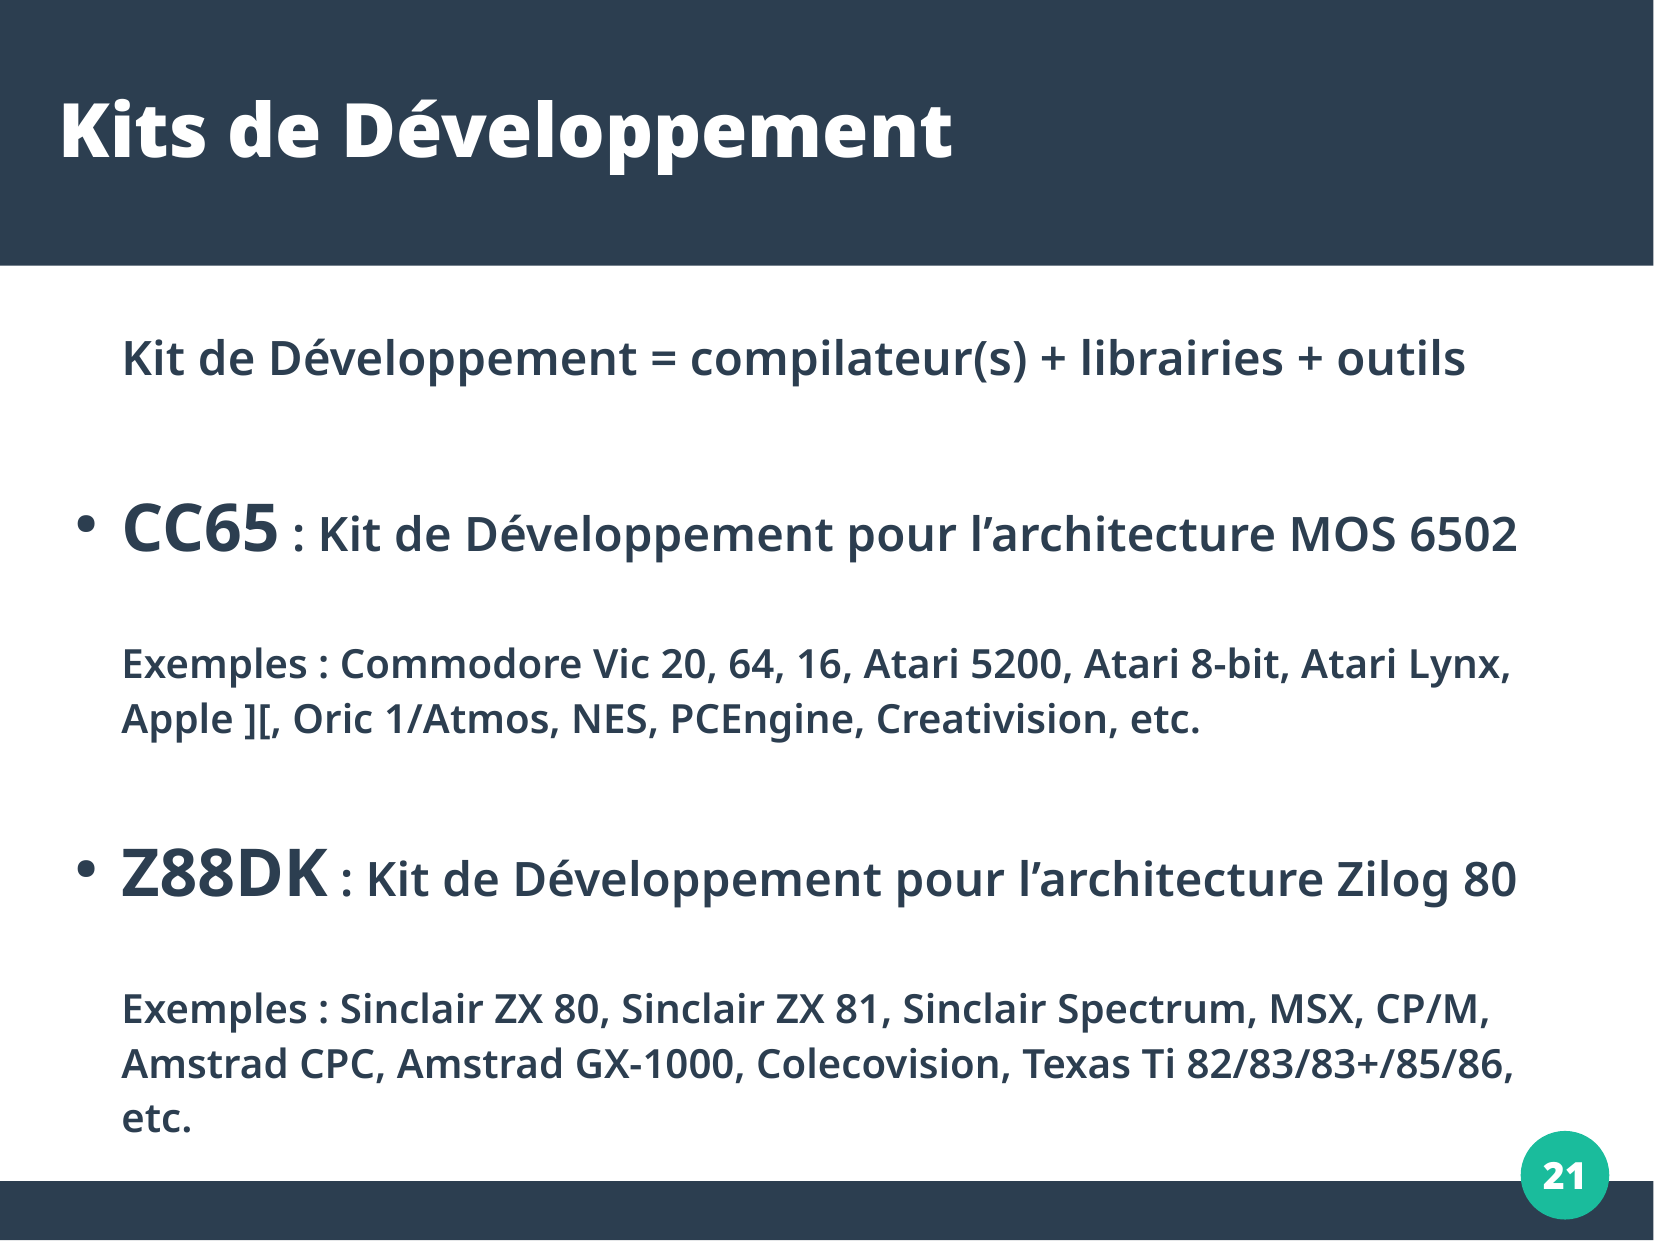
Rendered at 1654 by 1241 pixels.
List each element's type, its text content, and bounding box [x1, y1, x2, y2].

title Kits de Développement [59, 49, 1595, 207]
list Kit de Développement = compilateur(s) + librairies + outils CC65 : Kit de Développement pour l’architecture MOS 6502 Exemples : Commodore Vic 20, 64, 16, Atari 5200, Atari 8-bit, Atari Lynx, Apple ][, Oric 1/Atmos, NES, PCEngine, Creativision, etc. Z88DK : Kit de Développement pour l’architecture Zilog 80 Exemples : Sinclair ZX 80, Sinclair ZX 81, Sinclair Spectrum, MSX, CP/M, Amstrad CPC, Amstrad GX-1000, Colecovision, Texas Ti 82/83/83+/85/86, etc. [59, 324, 1595, 1152]
